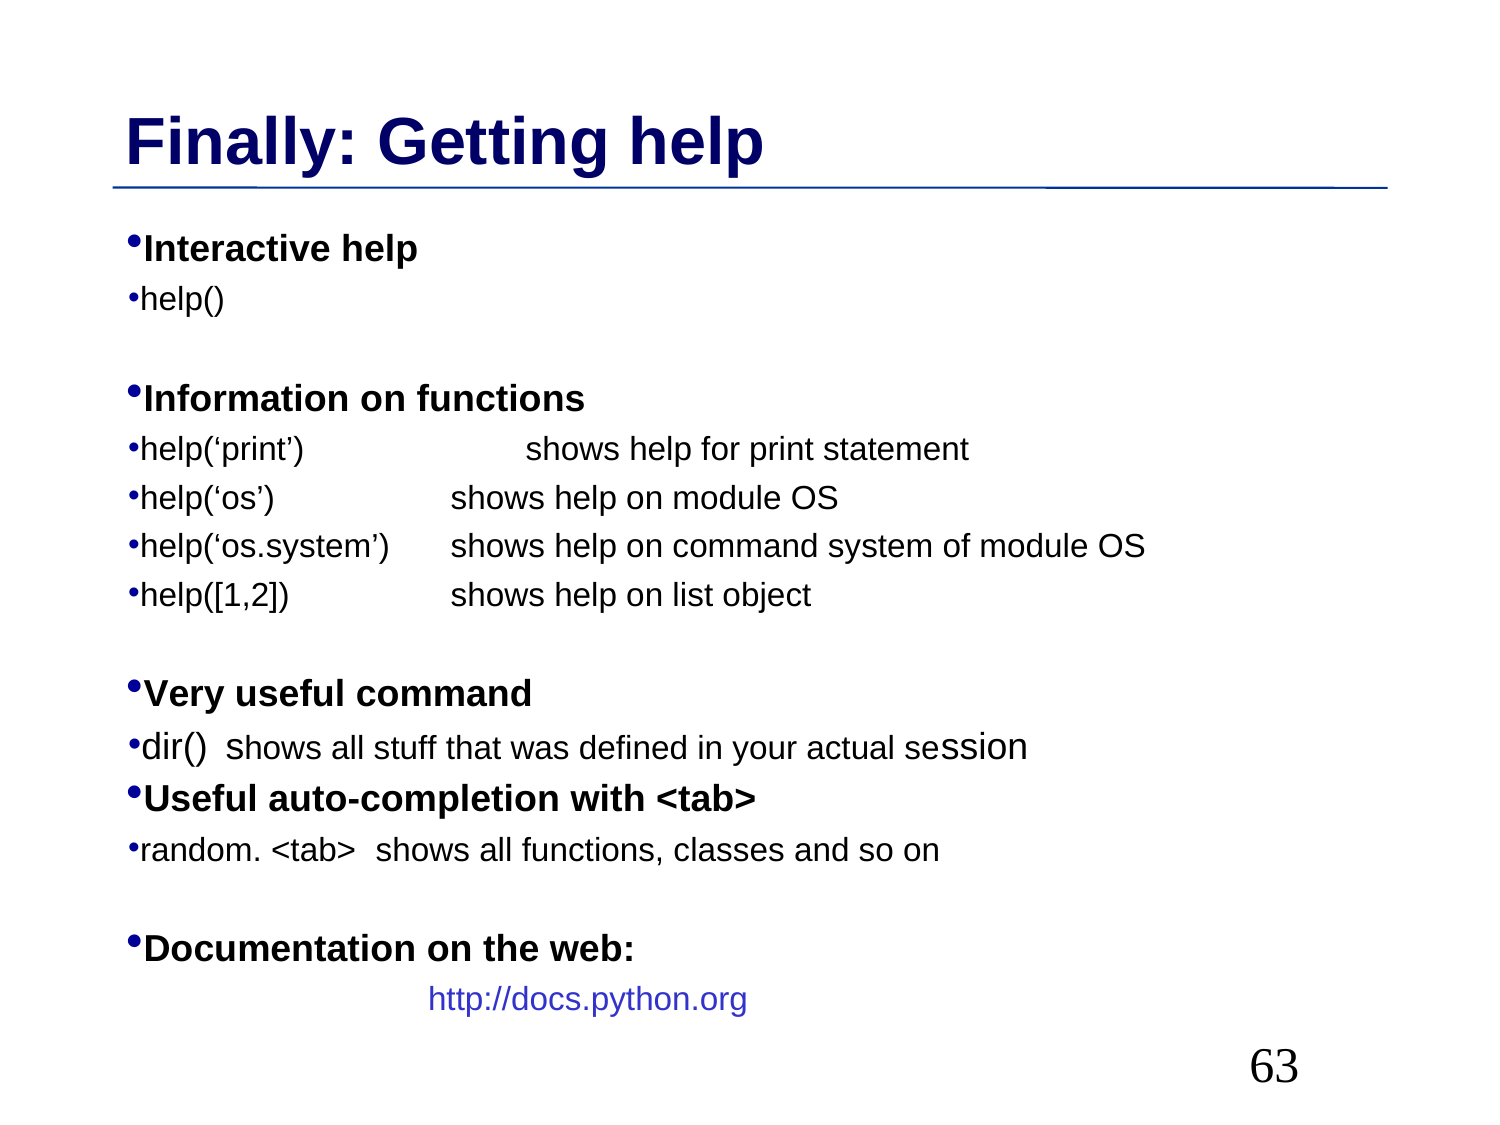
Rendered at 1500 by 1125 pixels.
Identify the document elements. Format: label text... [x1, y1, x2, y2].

title Finally: Getting help [112, 90, 1388, 185]
text_box <number> [1074, 994, 1387, 1125]
list Interactive help help() Information on functions help(‘print’) shows help for print statement help(‘os’) shows help on module OS help(‘os.system’) shows help on command system of module OS help([1,2]) shows help on list object Very useful command dir() shows all stuff that was defined in your actual session Useful auto-completion with <tab> random. <tab> shows all functions, classes and so on Documentation on the web: http://docs.python.org [114, 225, 1385, 1122]
